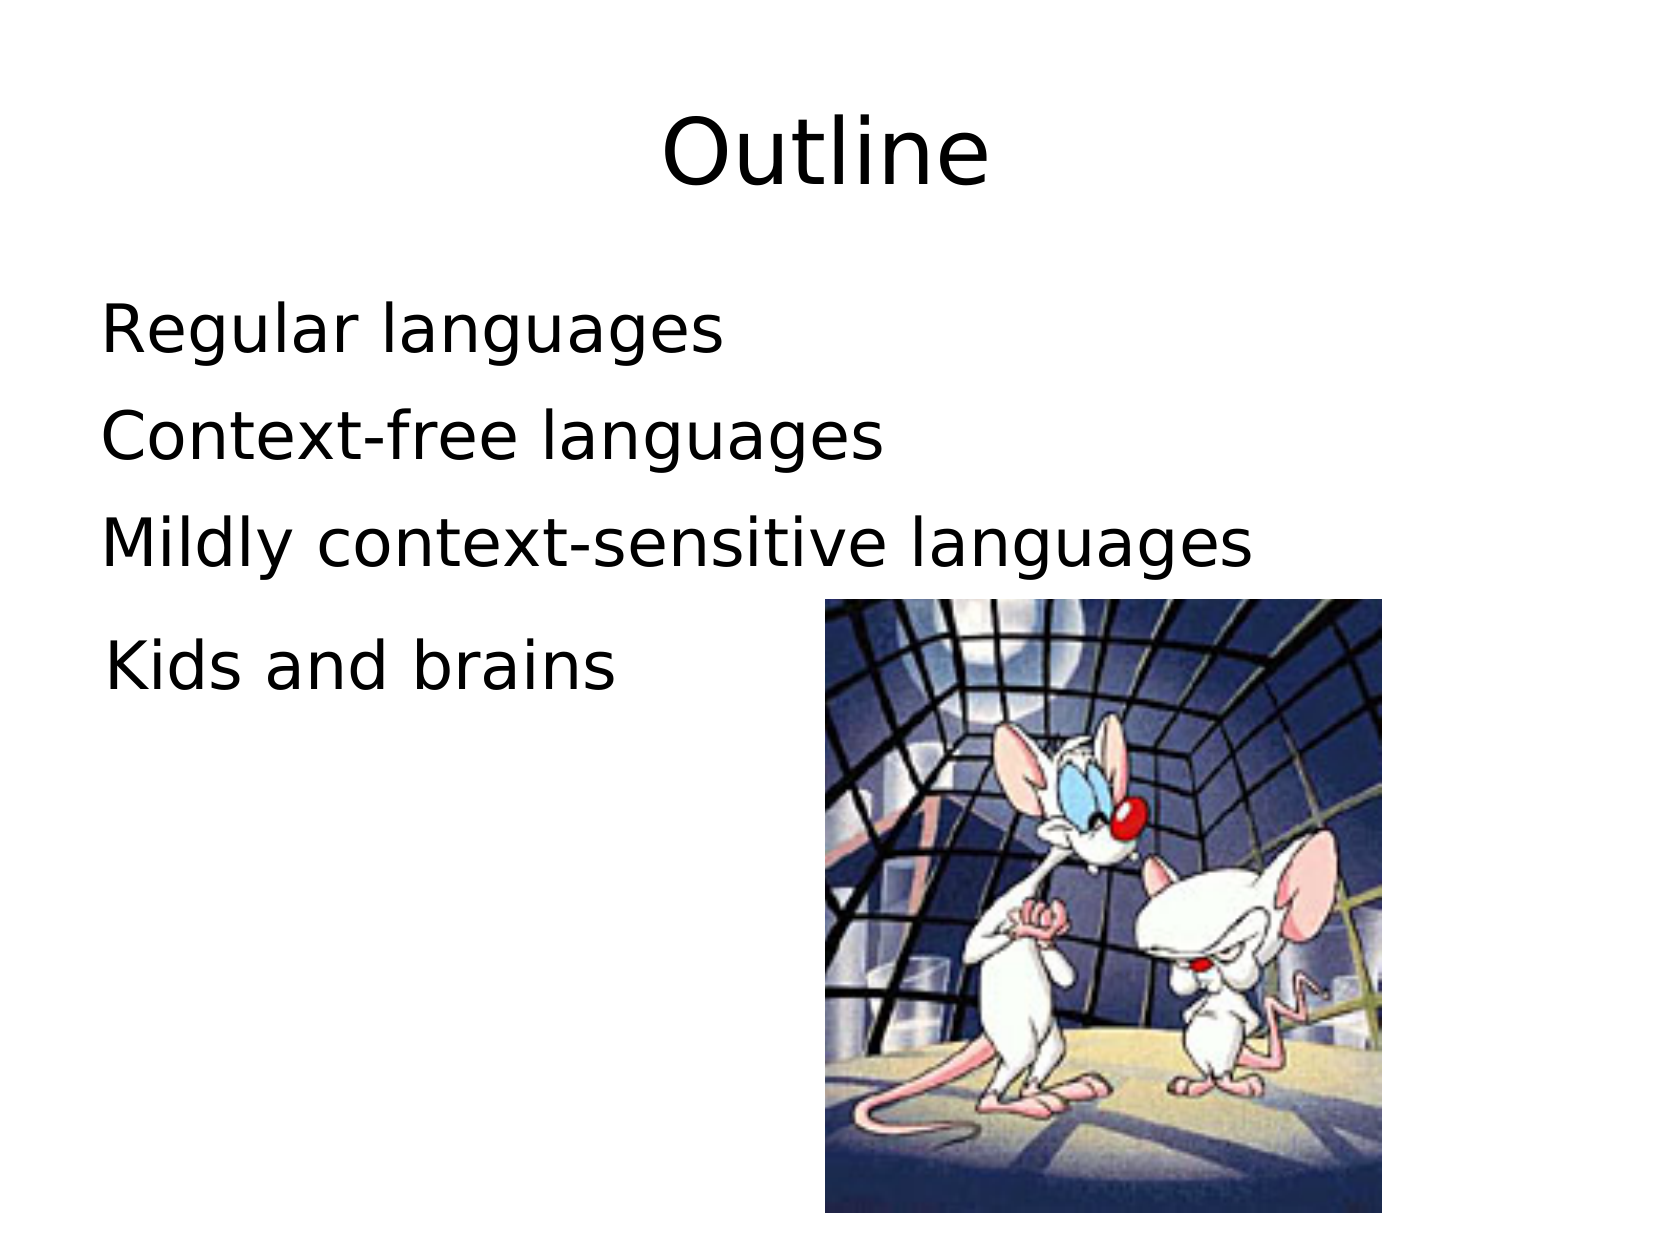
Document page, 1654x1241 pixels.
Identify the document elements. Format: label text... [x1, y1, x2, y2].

picture [825, 599, 1382, 1213]
list Kids and brains [86, 627, 788, 713]
list Regular languages Context-free languages Mildly context-sensitive languages [82, 290, 1571, 601]
title Outline [82, 49, 1571, 257]
